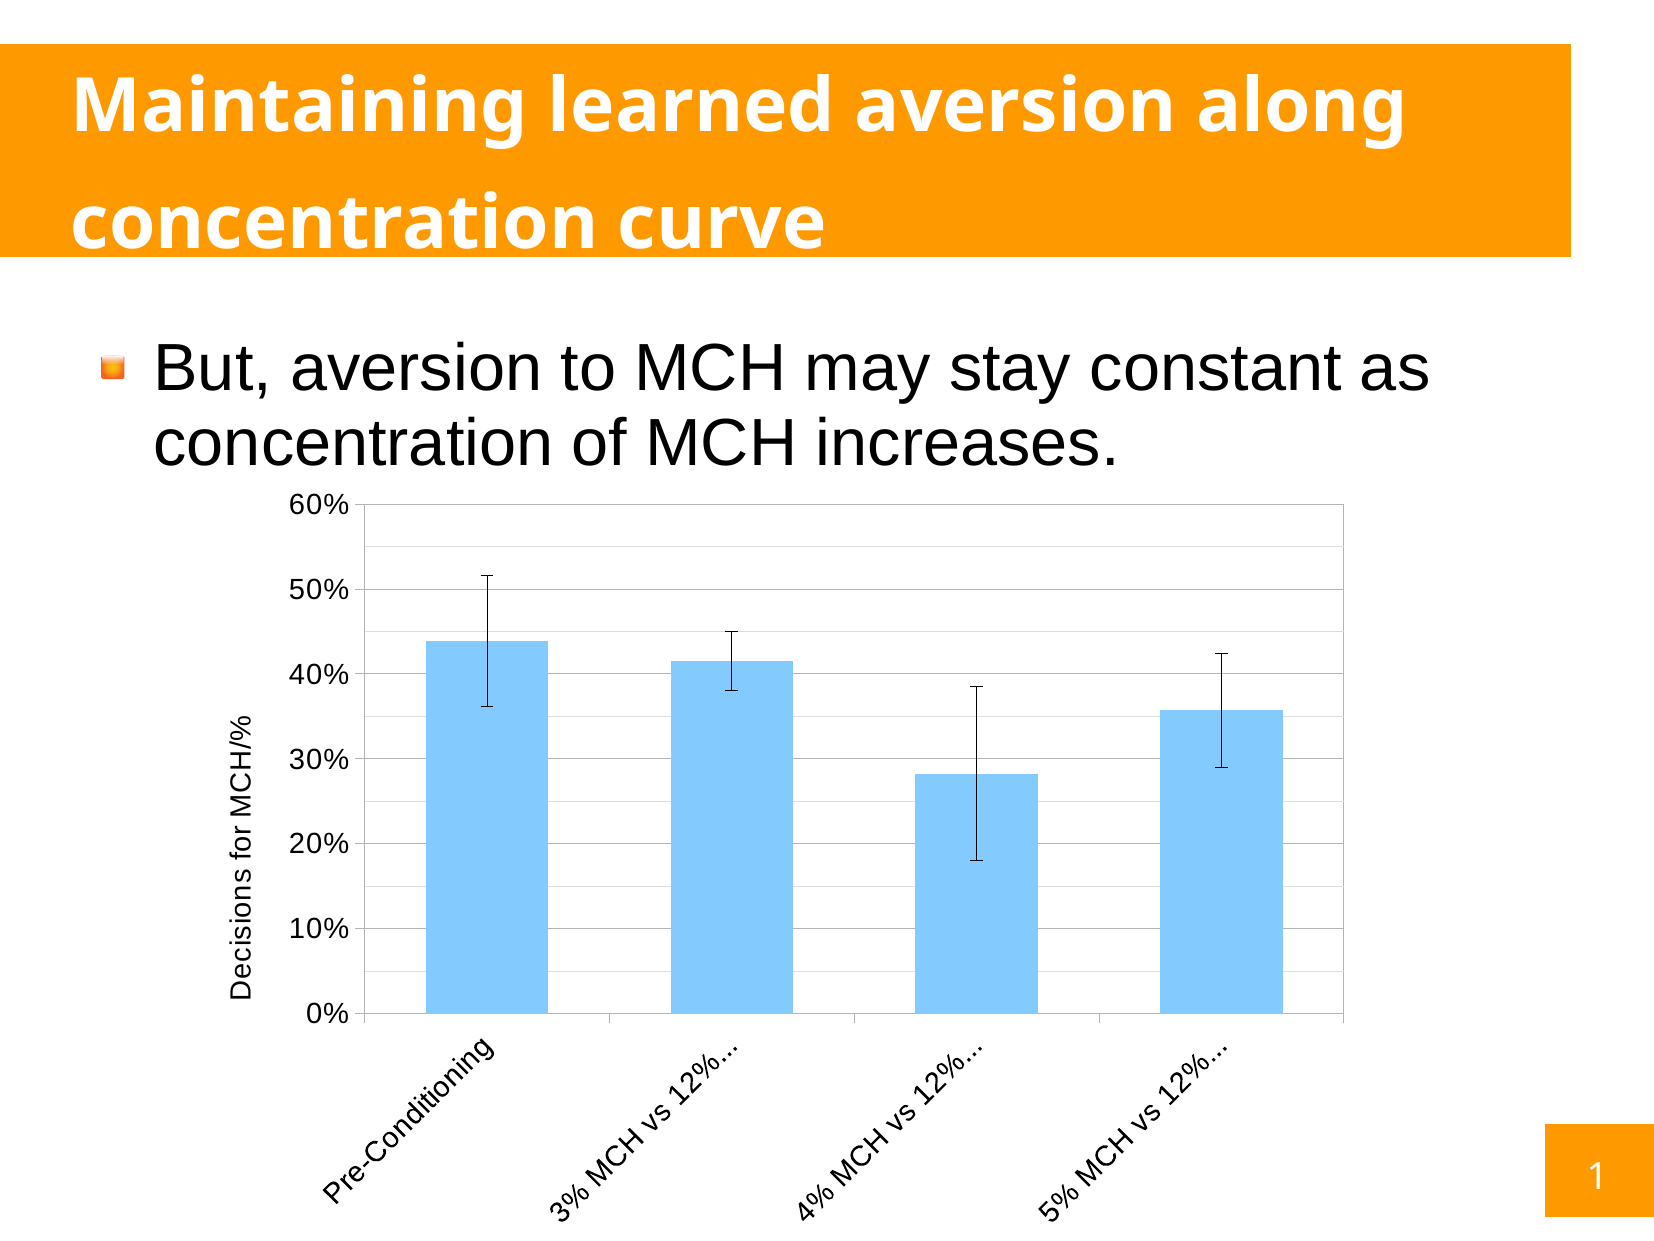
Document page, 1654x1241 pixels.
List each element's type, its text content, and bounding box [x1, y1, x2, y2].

list But, aversion to MCH may stay constant as concentration of MCH increases. [82, 330, 1571, 1096]
text_box [0, 44, 1571, 257]
chart [204, 487, 1368, 1238]
text_box [1545, 1124, 1654, 1217]
title 1 [1563, 1148, 1609, 1194]
title Maintaining learned aversion along concentration curve [70, 49, 1559, 257]
